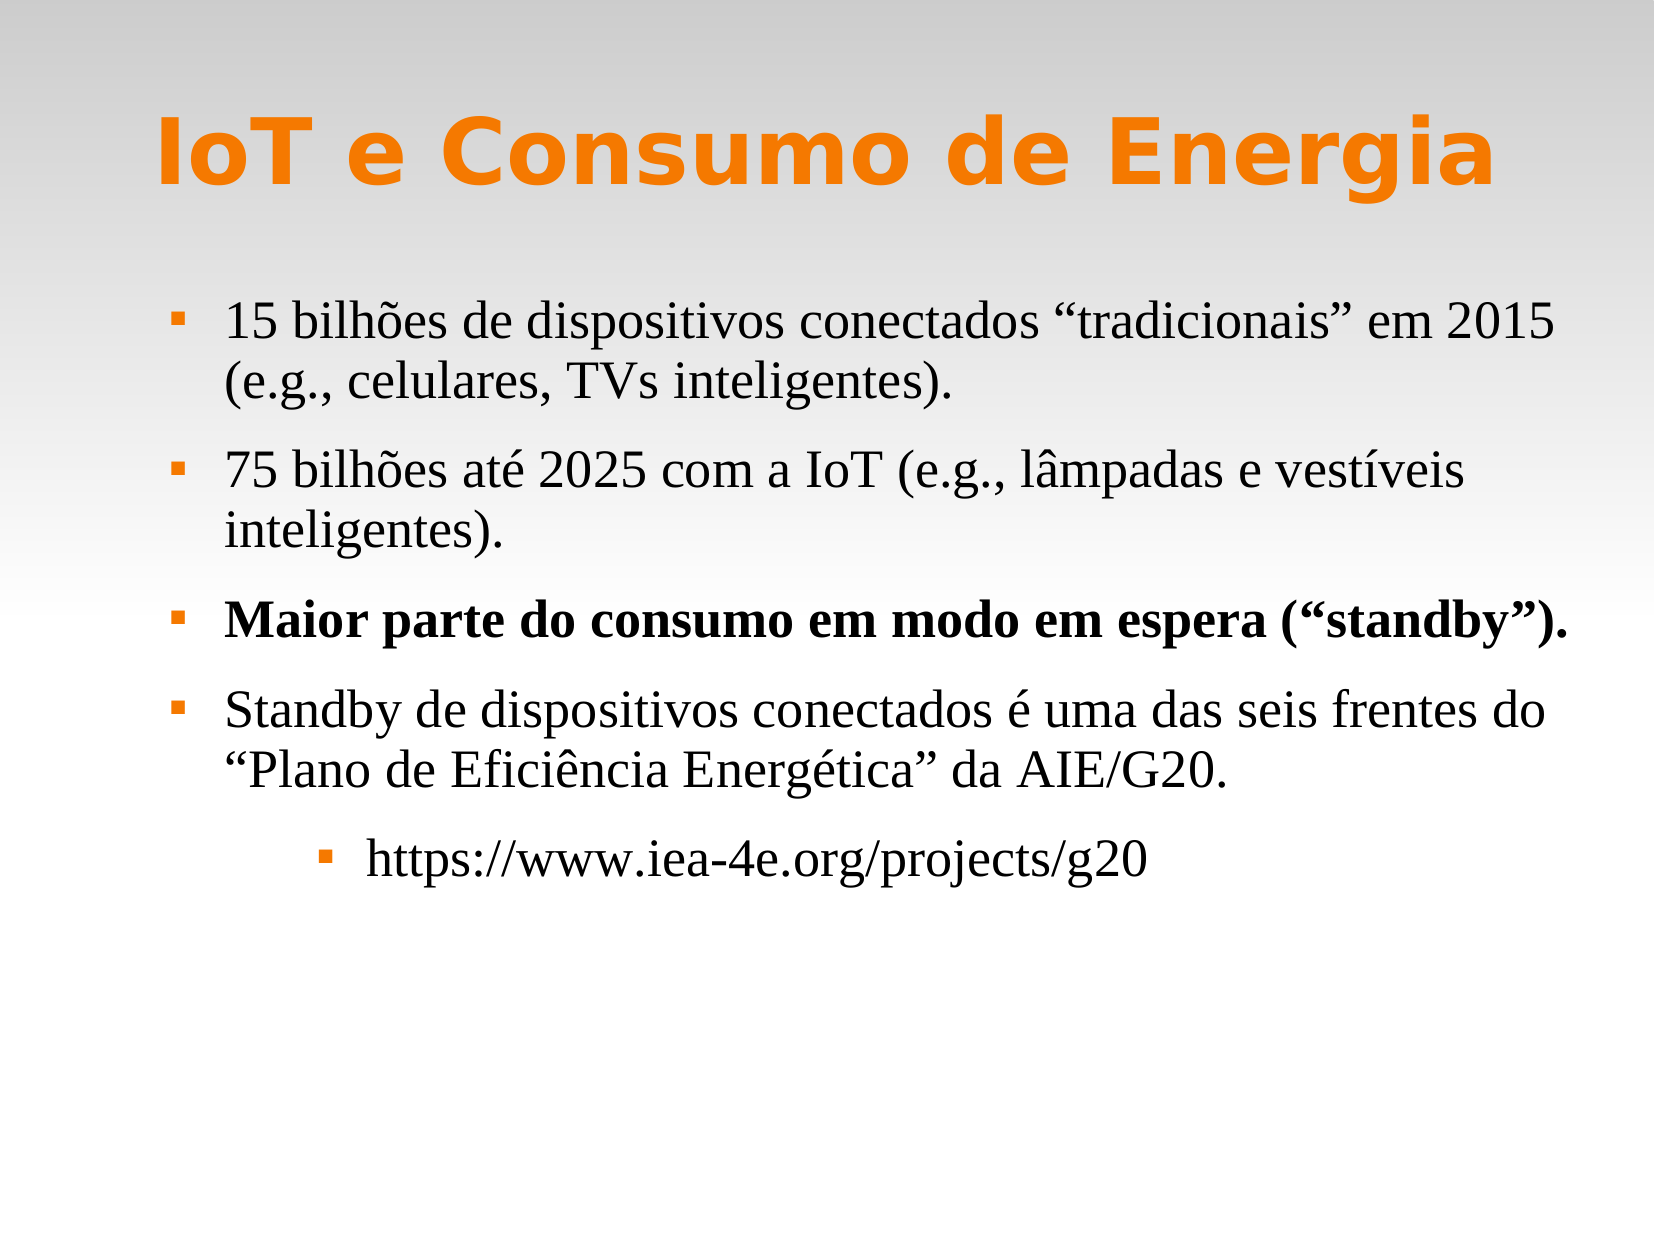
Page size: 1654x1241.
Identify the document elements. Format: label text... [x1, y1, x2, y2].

list 15 bilhões de dispositivos conectados “tradicionais” em 2015 (e.g., celulares, TVs inteligentes). 75 bilhões até 2025 com a IoT (e.g., lâmpadas e vestíveis inteligentes). Maior parte do consumo em modo em espera (“standby”). Standby de dispositivos conectados é uma das seis frentes do “Plano de Eficiência Energética” da AIE/G20. https://www.iea-4e.org/projects/g20 [82, 290, 1571, 1109]
title IoT e Consumo de Energia [82, 49, 1571, 257]
